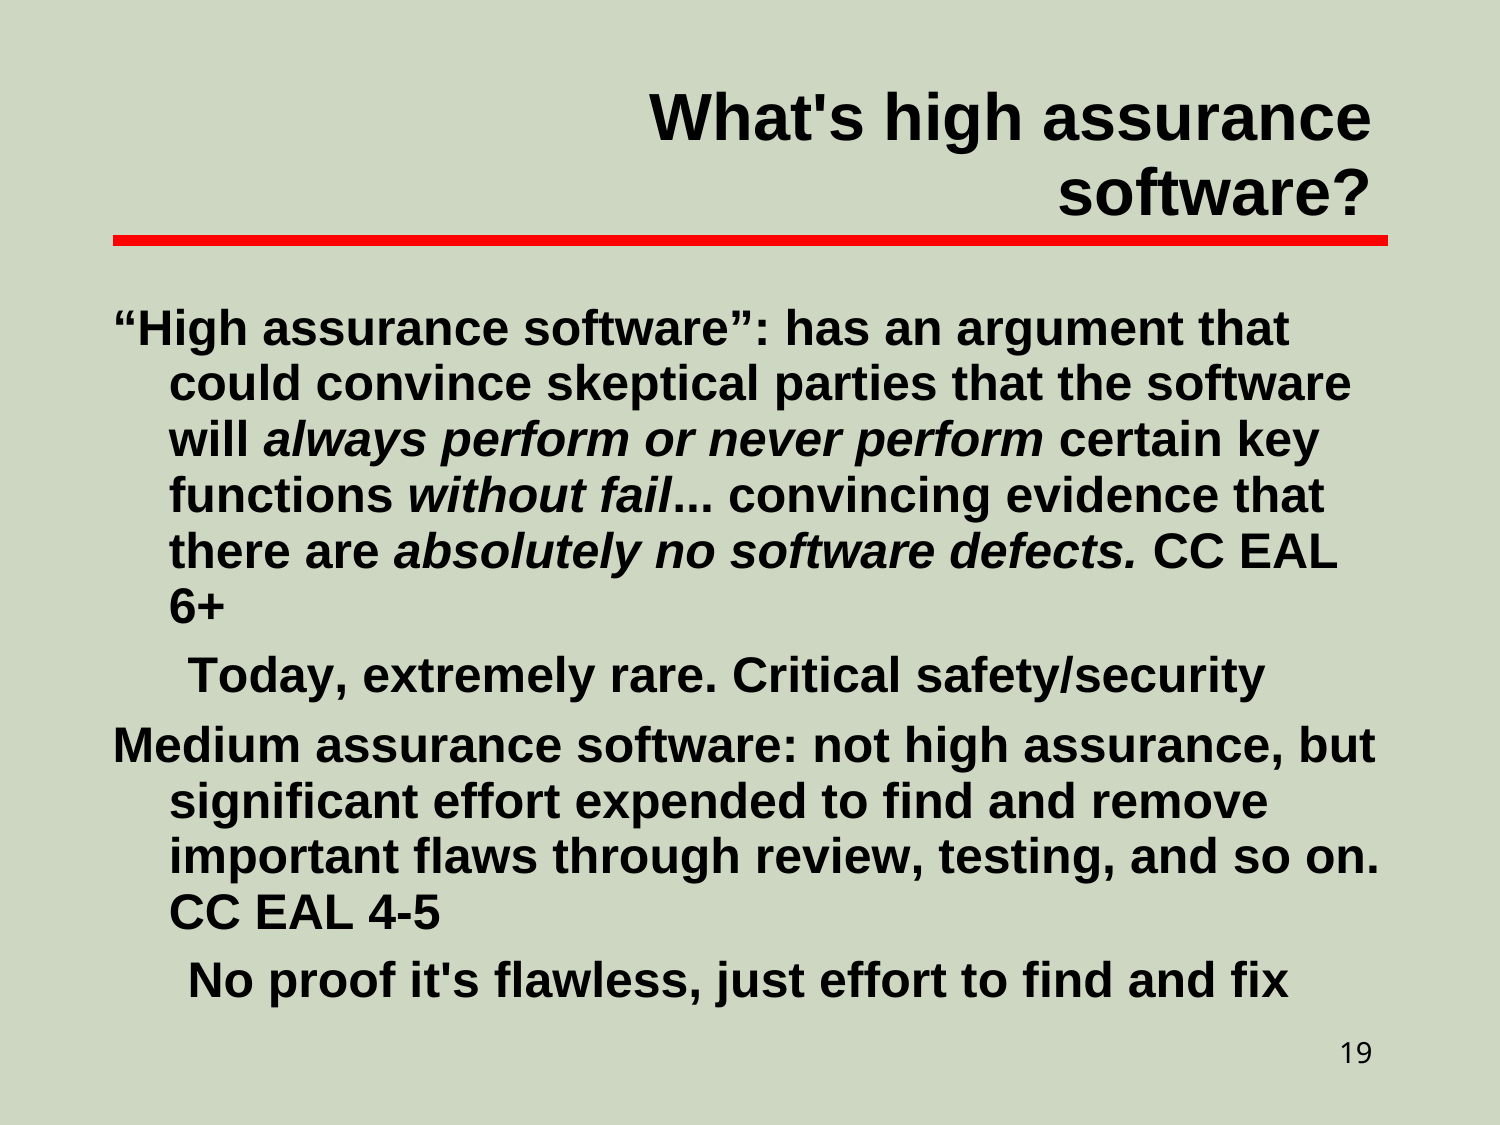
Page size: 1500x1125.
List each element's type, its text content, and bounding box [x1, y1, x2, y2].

title What's high assurance software? [337, 72, 1388, 238]
list “High assurance software”: has an argument that could convince skeptical parties that the software will always perform or never perform certain key functions without fail... convincing evidence that there are absolutely no software defects. CC EAL 6+ Today, extremely rare. Critical safety/security Medium assurance software: not high assurance, but significant effort expended to find and remove important flaws through review, testing, and so on. CC EAL 4-5 No proof it's flawless, just effort to find and fix [112, 299, 1388, 1001]
